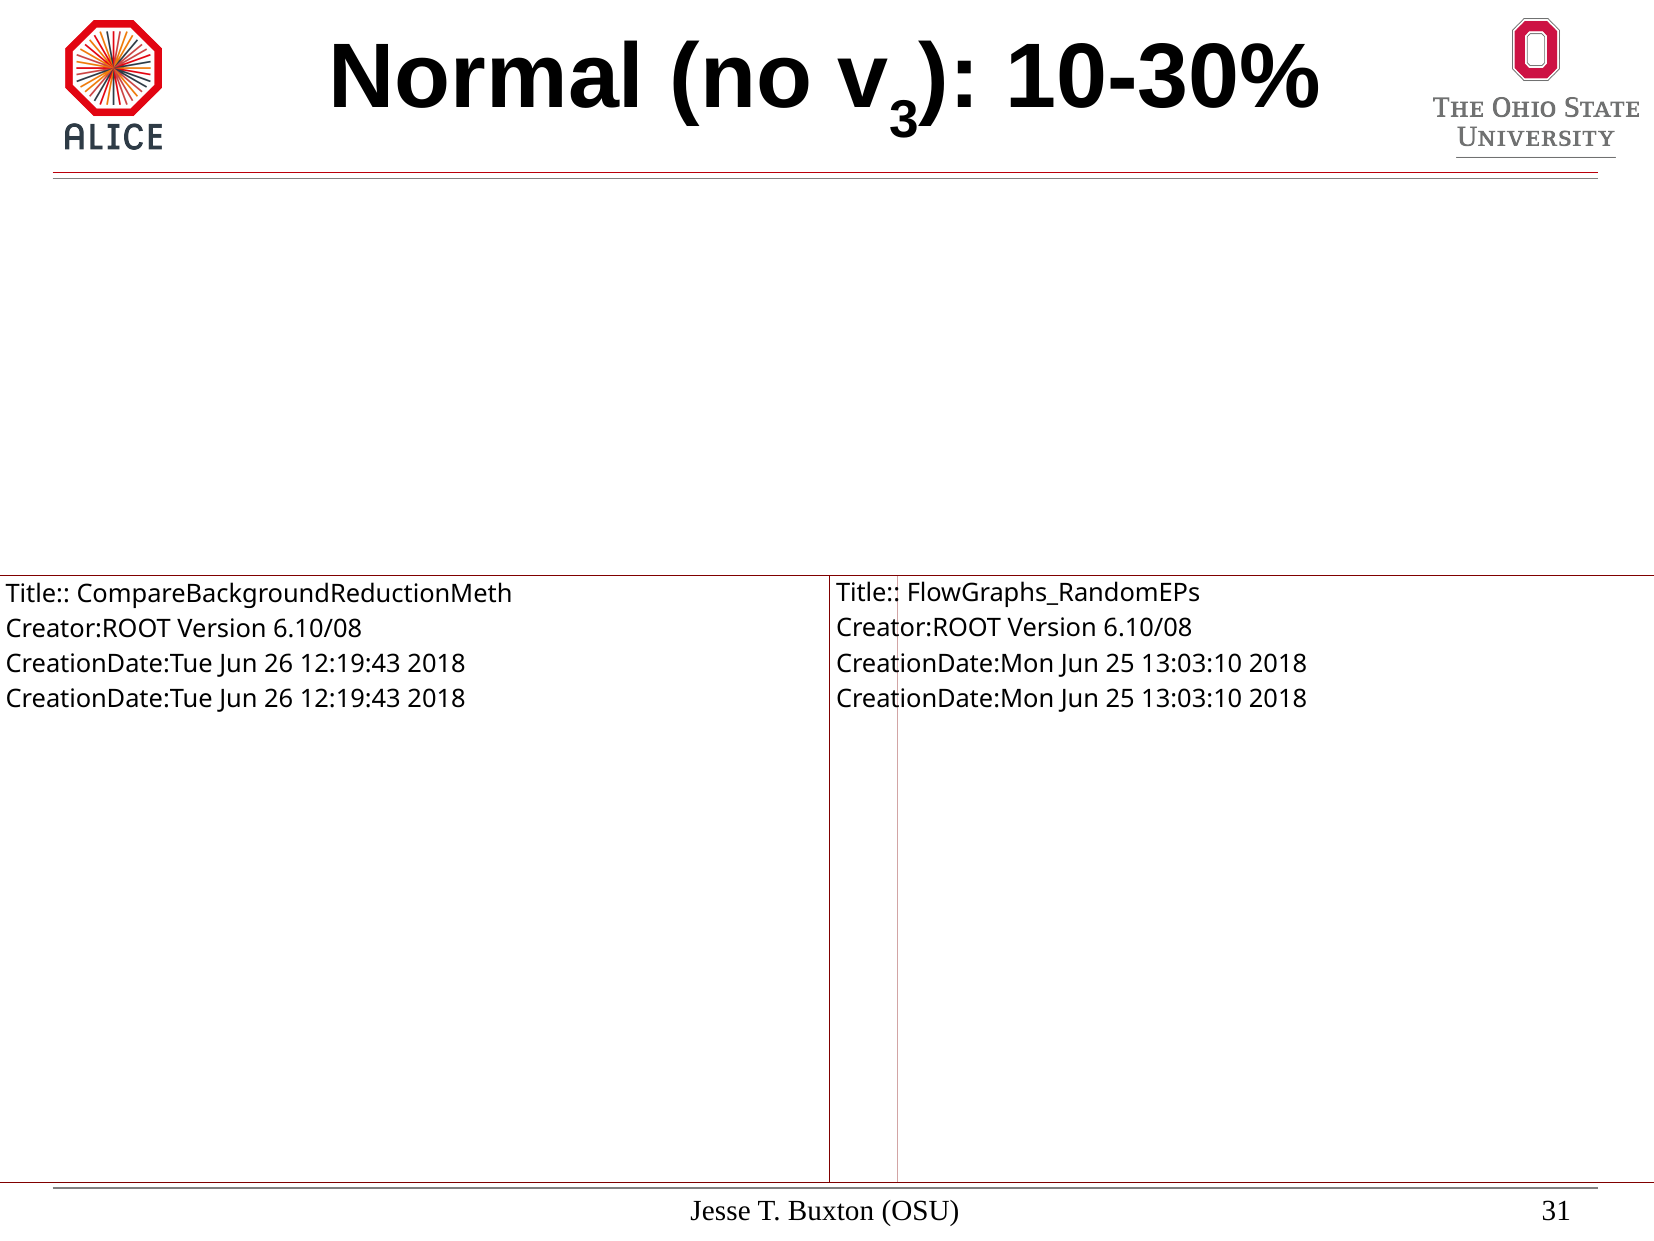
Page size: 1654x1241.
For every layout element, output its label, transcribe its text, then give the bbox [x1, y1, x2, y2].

picture [0, 573, 1654, 1183]
picture [65, 20, 137, 150]
title Normal (no v3): 10-30% [137, 1, 1513, 172]
picture [1513, 5, 1642, 171]
